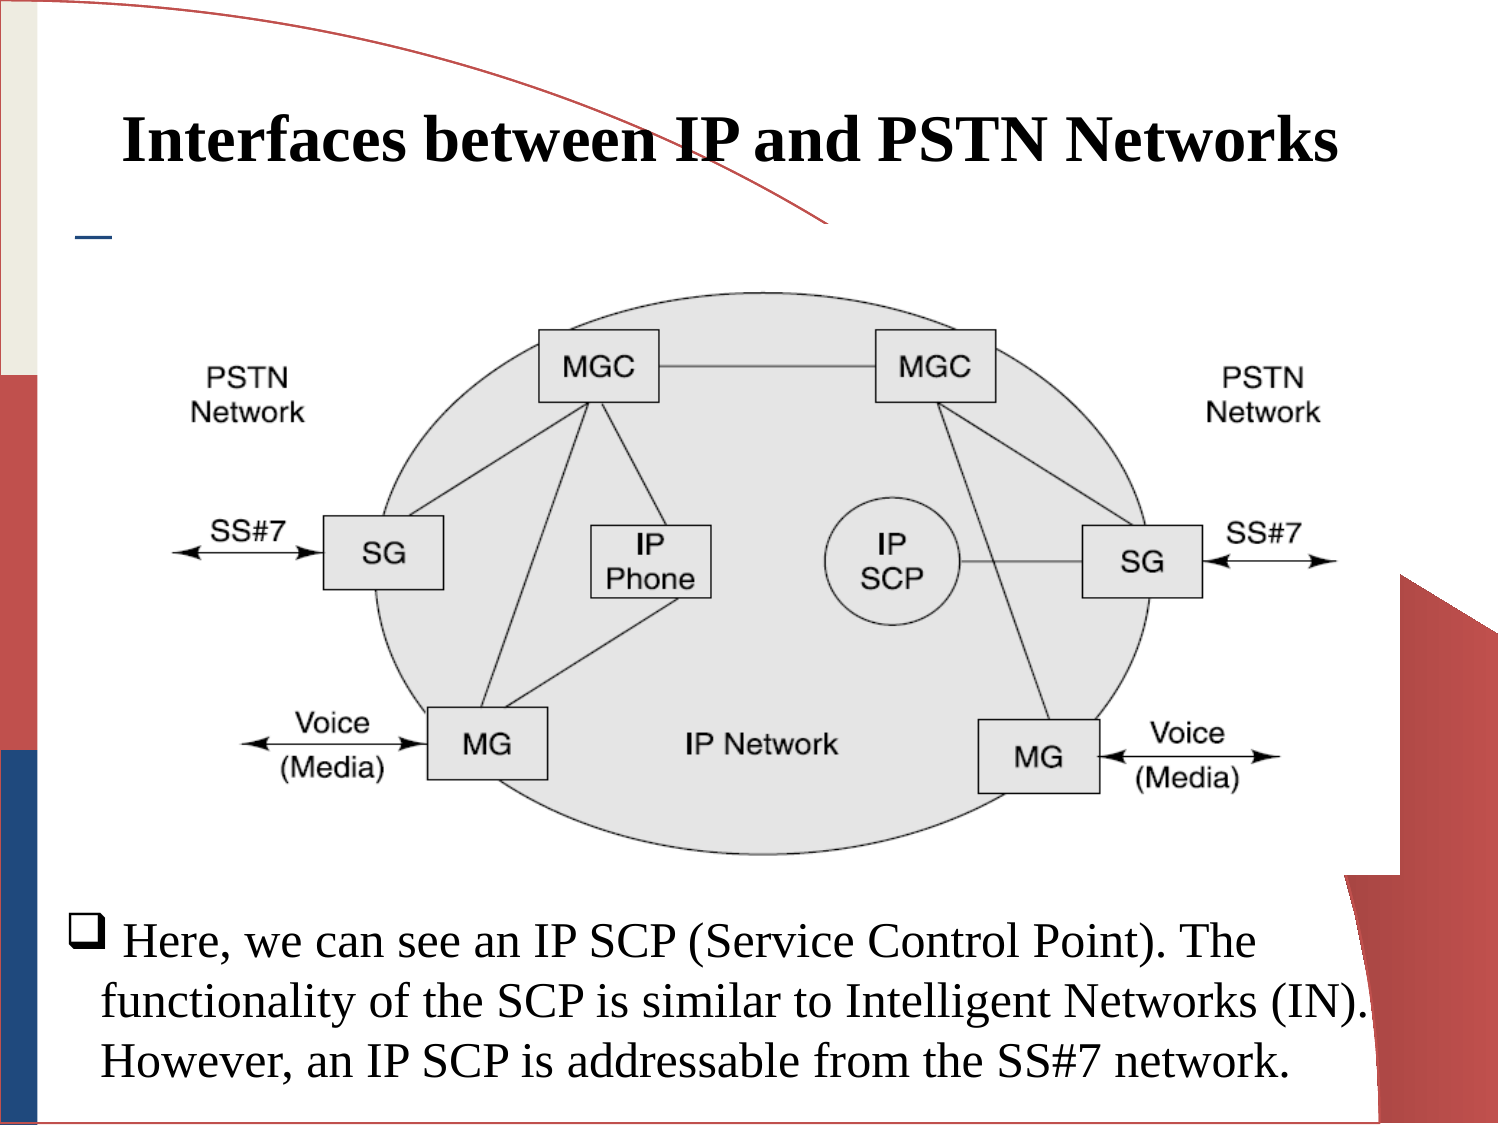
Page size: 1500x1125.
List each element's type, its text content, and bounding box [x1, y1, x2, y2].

text_box Here, we can see an IP SCP (Service Control Point). The functionality of the SCP is similar to Intelligent Networks (IN). However, an IP SCP is addressable from the SS#7 network. [49, 900, 1450, 1095]
text_box Interfaces between IP and PSTN Networks [62, 87, 1400, 183]
picture [112, 224, 1400, 875]
